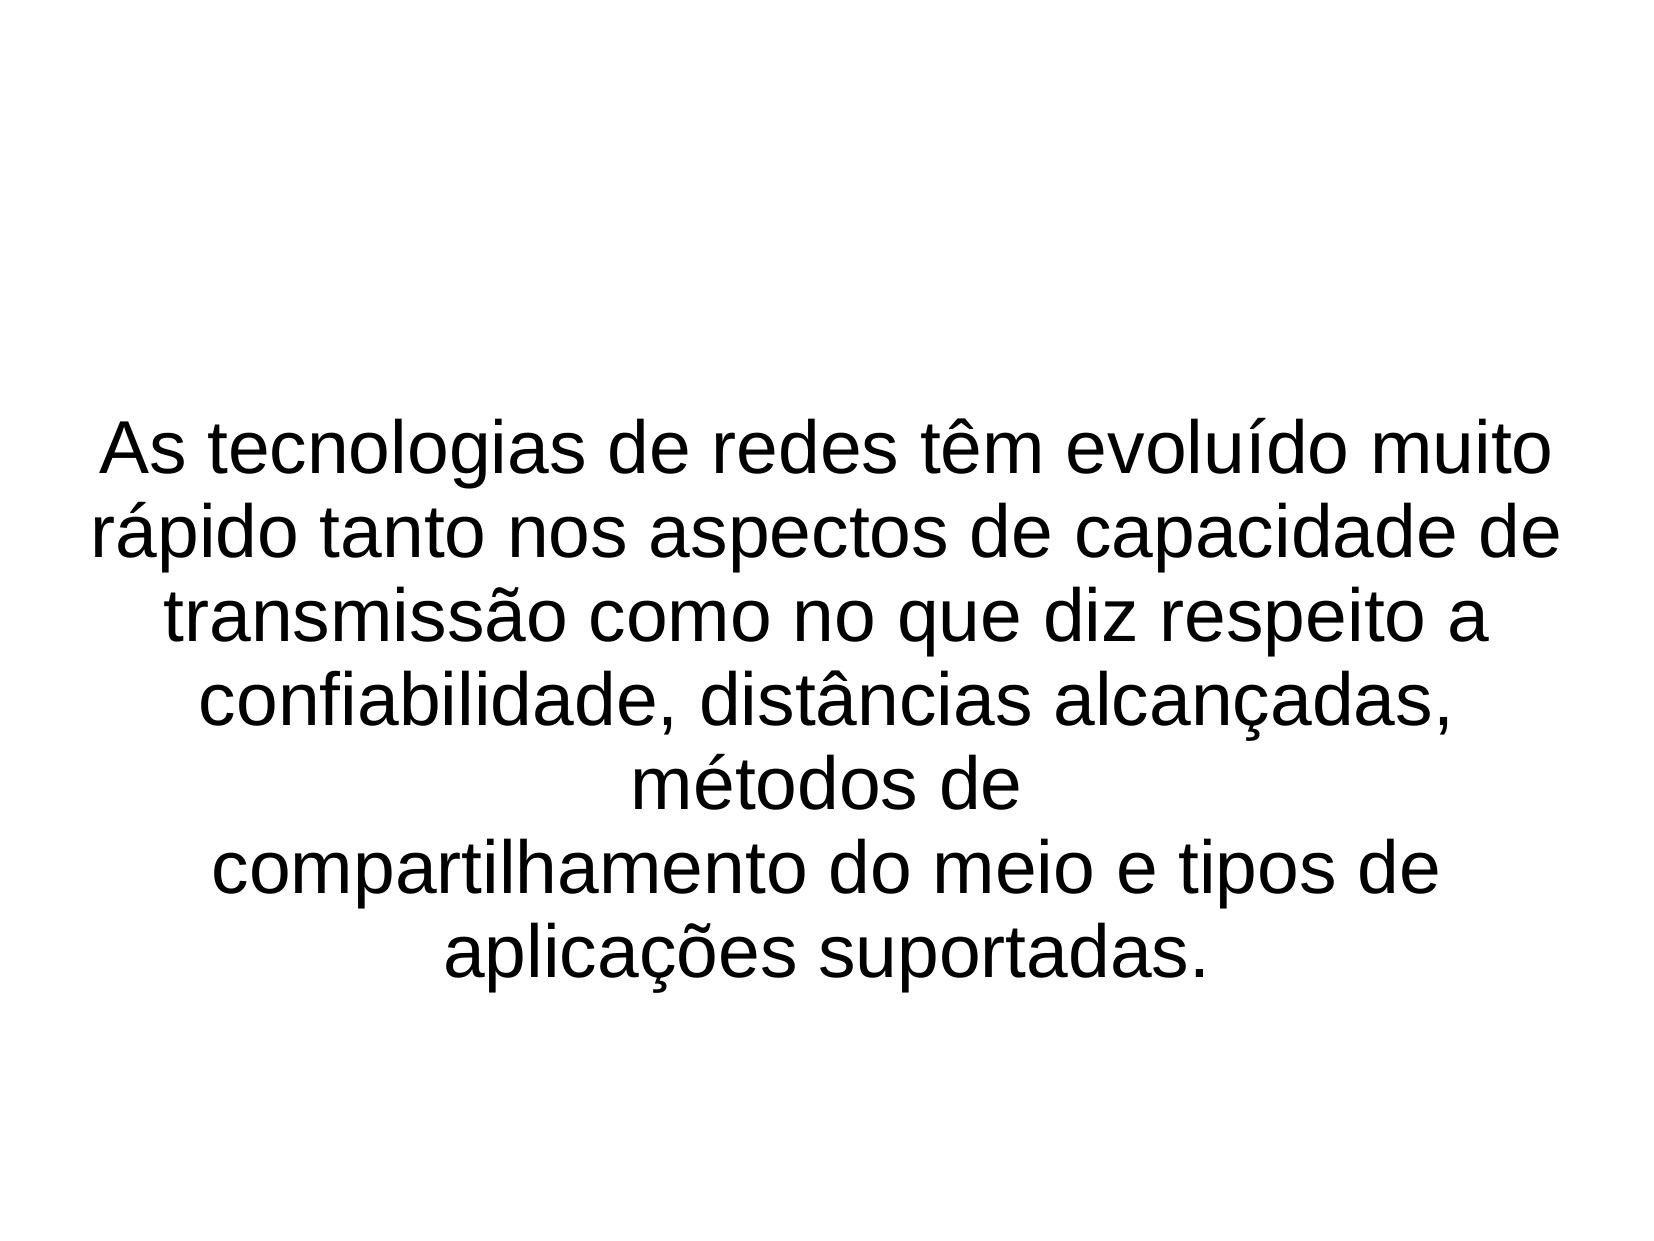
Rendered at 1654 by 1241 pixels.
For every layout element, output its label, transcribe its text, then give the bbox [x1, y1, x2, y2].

subtitle As tecnologias de redes têm evoluído muito rápido tanto nos aspectos de capacidade de transmissão como no que diz respeito a confiabilidade, distâncias alcançadas, métodos de compartilhamento do meio e tipos de aplicações suportadas. [82, 297, 1571, 1102]
